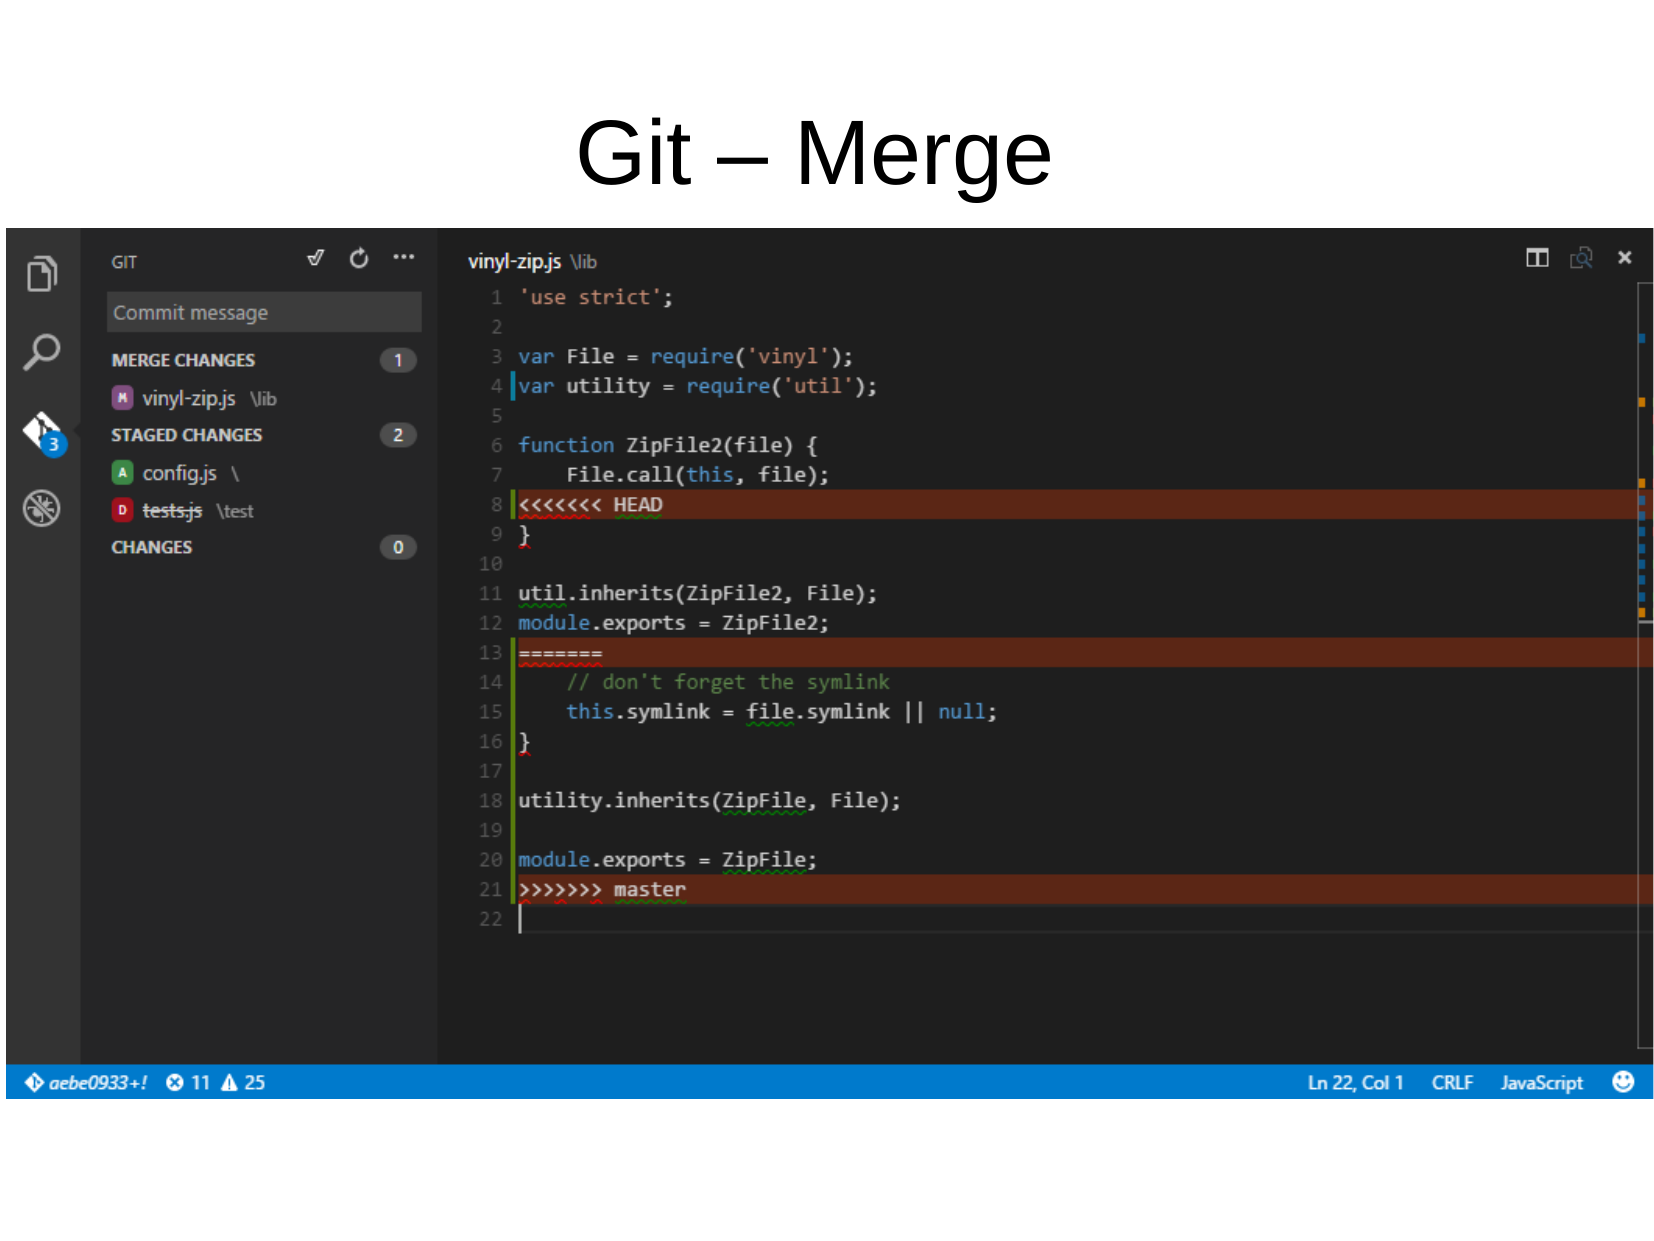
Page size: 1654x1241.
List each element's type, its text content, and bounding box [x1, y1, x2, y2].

title Git – Merge [70, 49, 1560, 228]
picture [6, 228, 1654, 1099]
